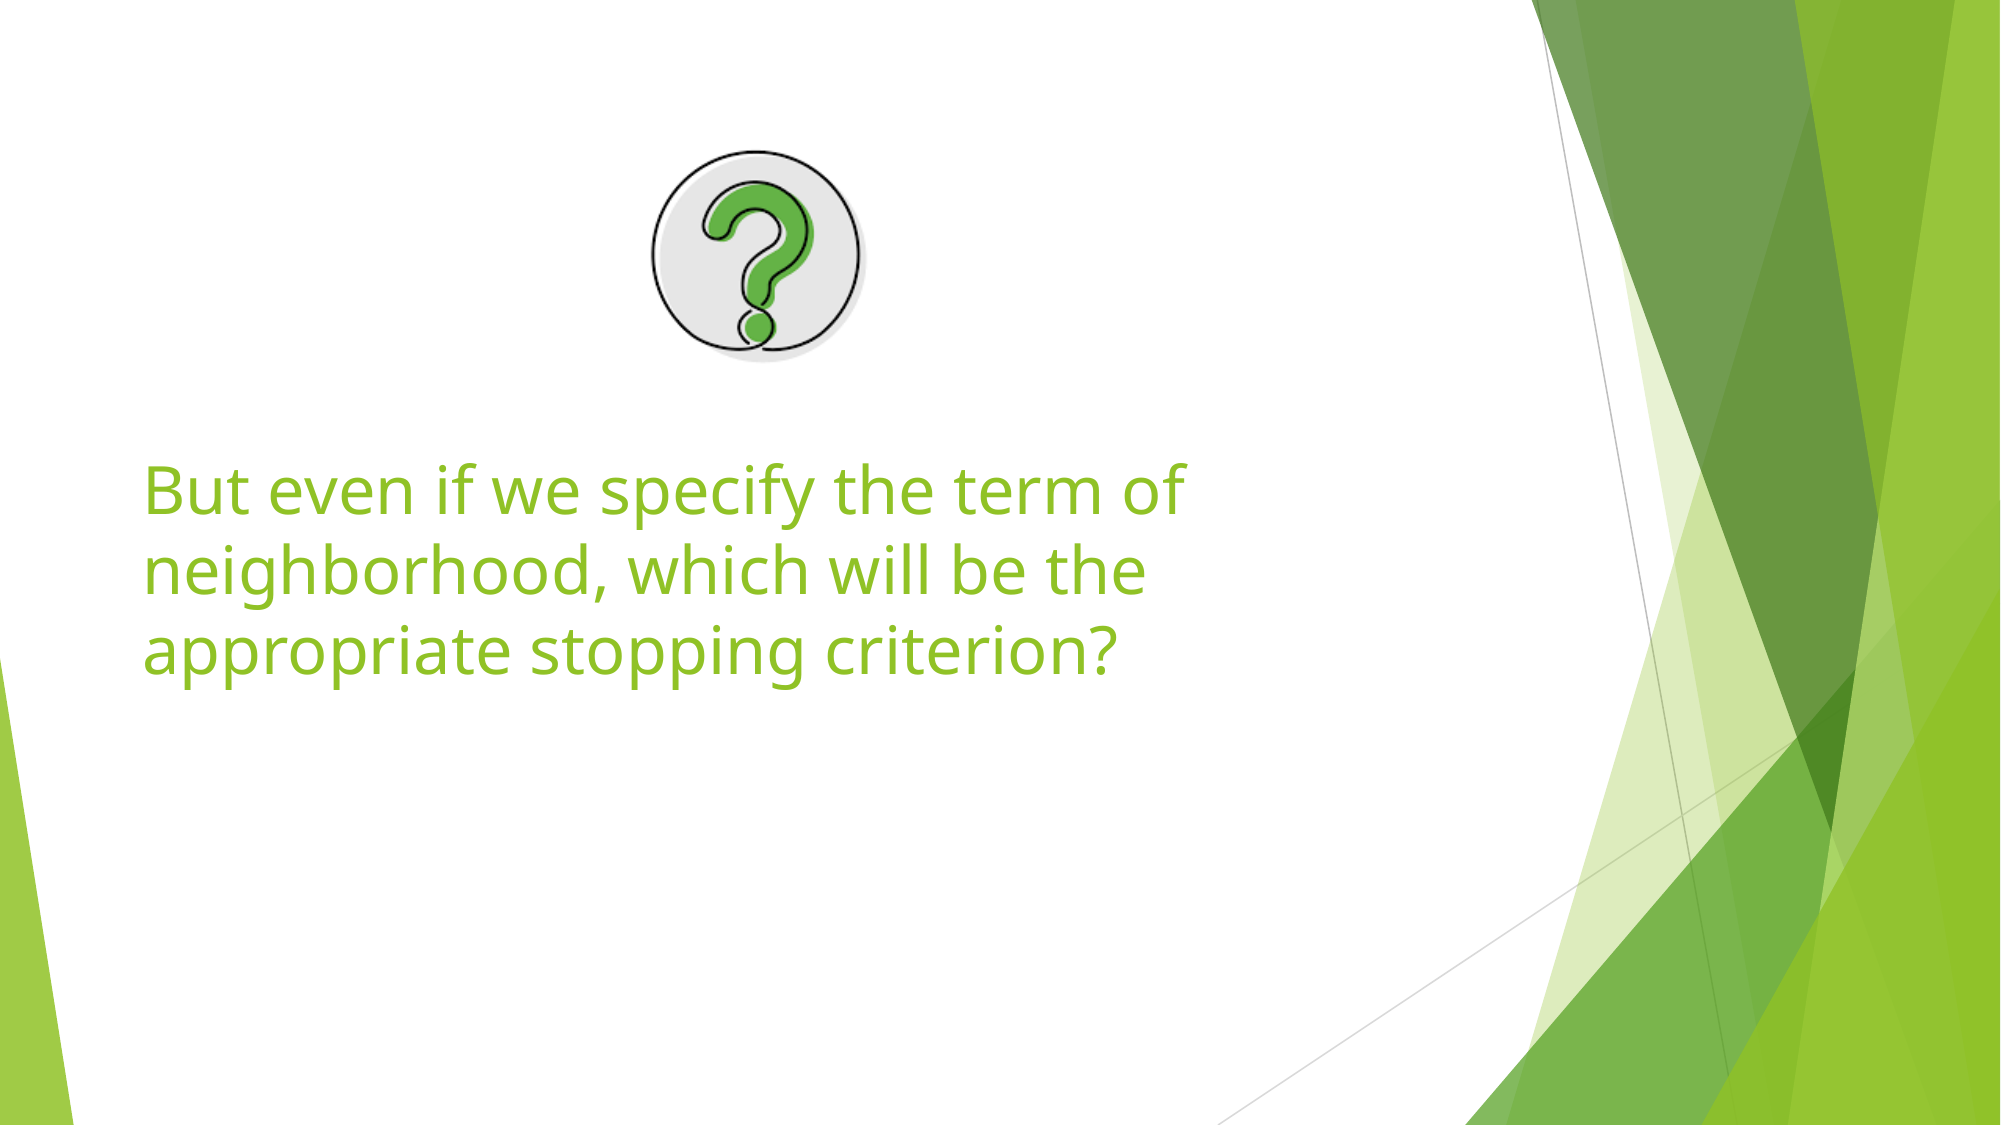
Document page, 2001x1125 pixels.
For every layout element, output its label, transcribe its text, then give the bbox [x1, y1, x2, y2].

title But even if we specify the term of neighborhood, which will be the appropriate stopping criterion? [127, 440, 1538, 723]
picture [551, 104, 963, 403]
